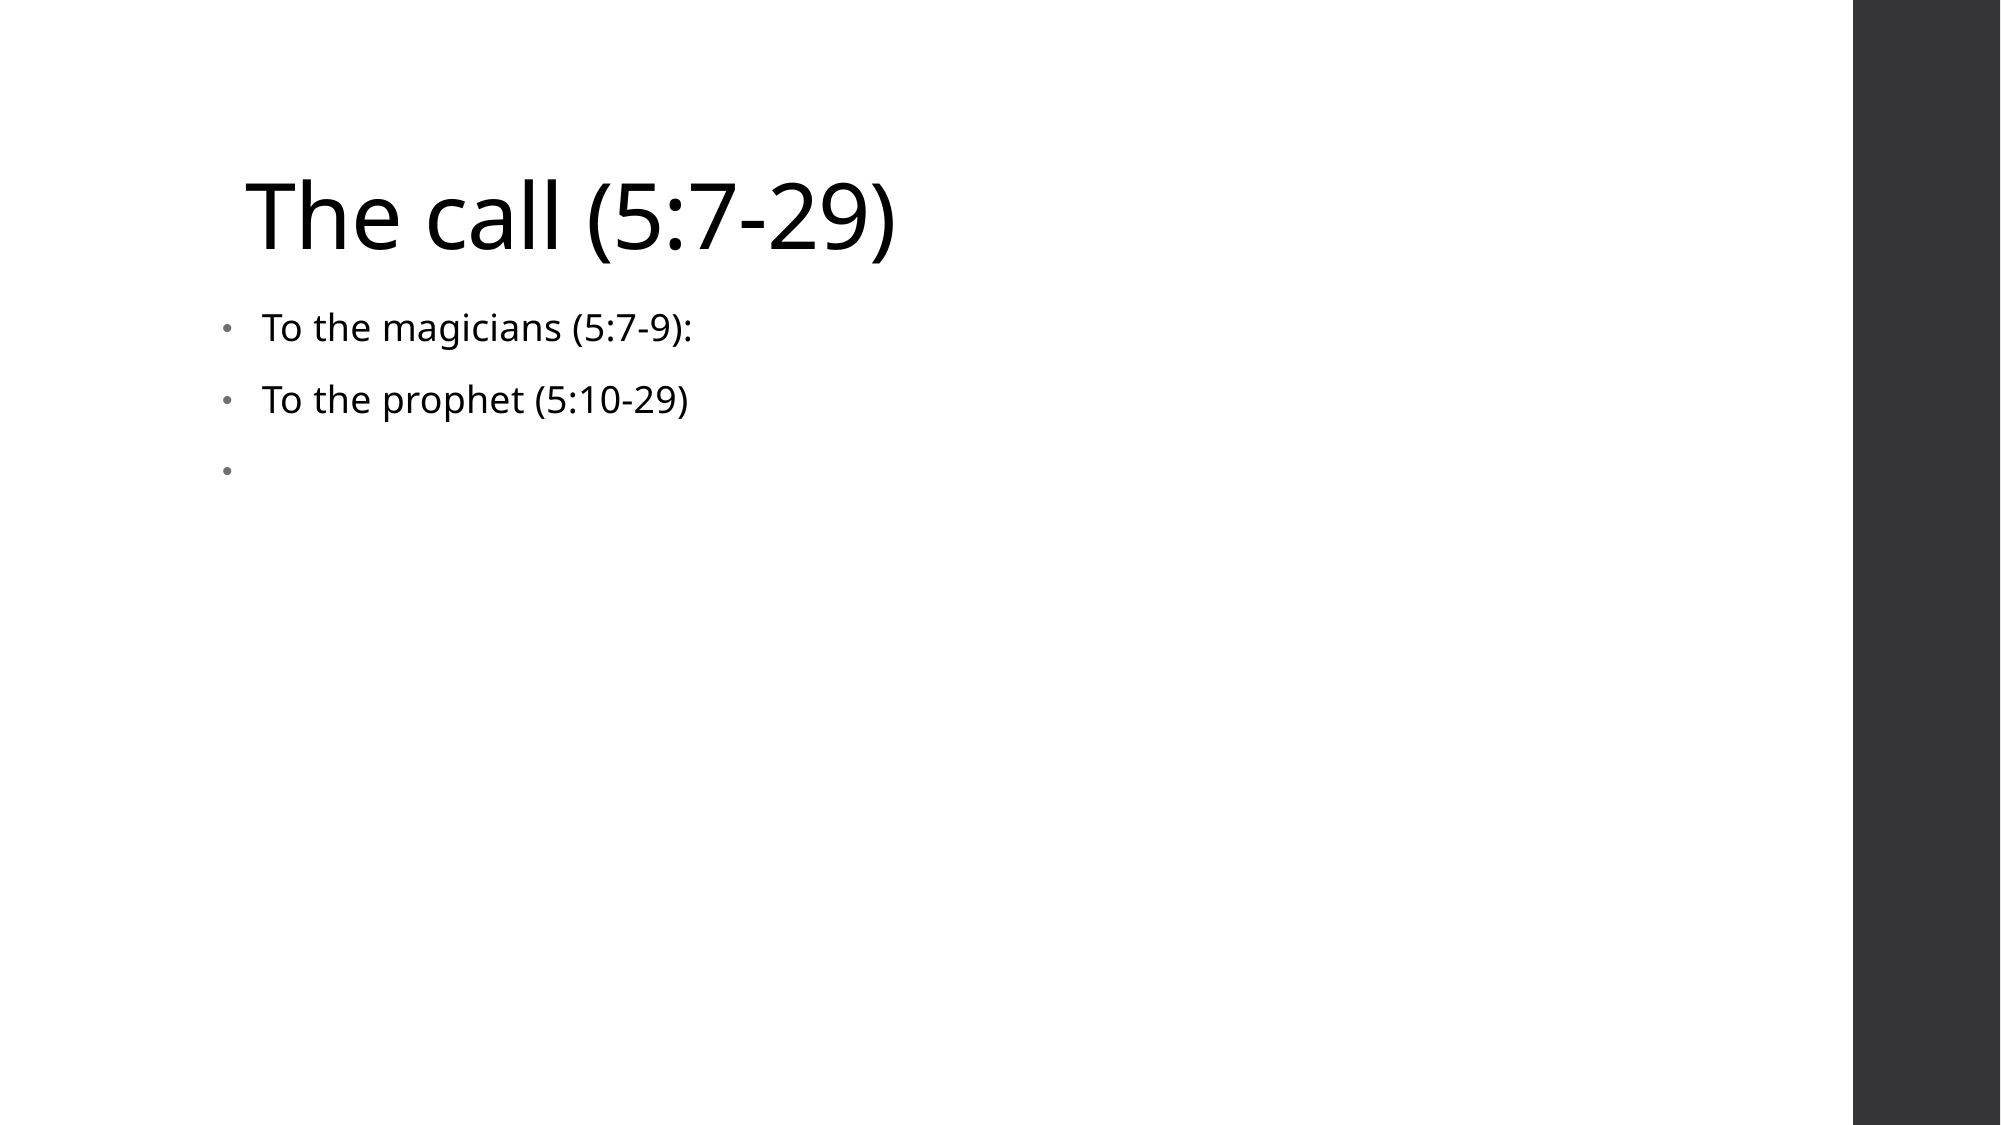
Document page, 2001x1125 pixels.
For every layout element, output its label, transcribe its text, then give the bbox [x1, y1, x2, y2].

title The call (5:7-29) [206, 60, 1797, 278]
list To the magicians (5:7-9): To the prophet (5:10-29) [206, 299, 1617, 1014]
